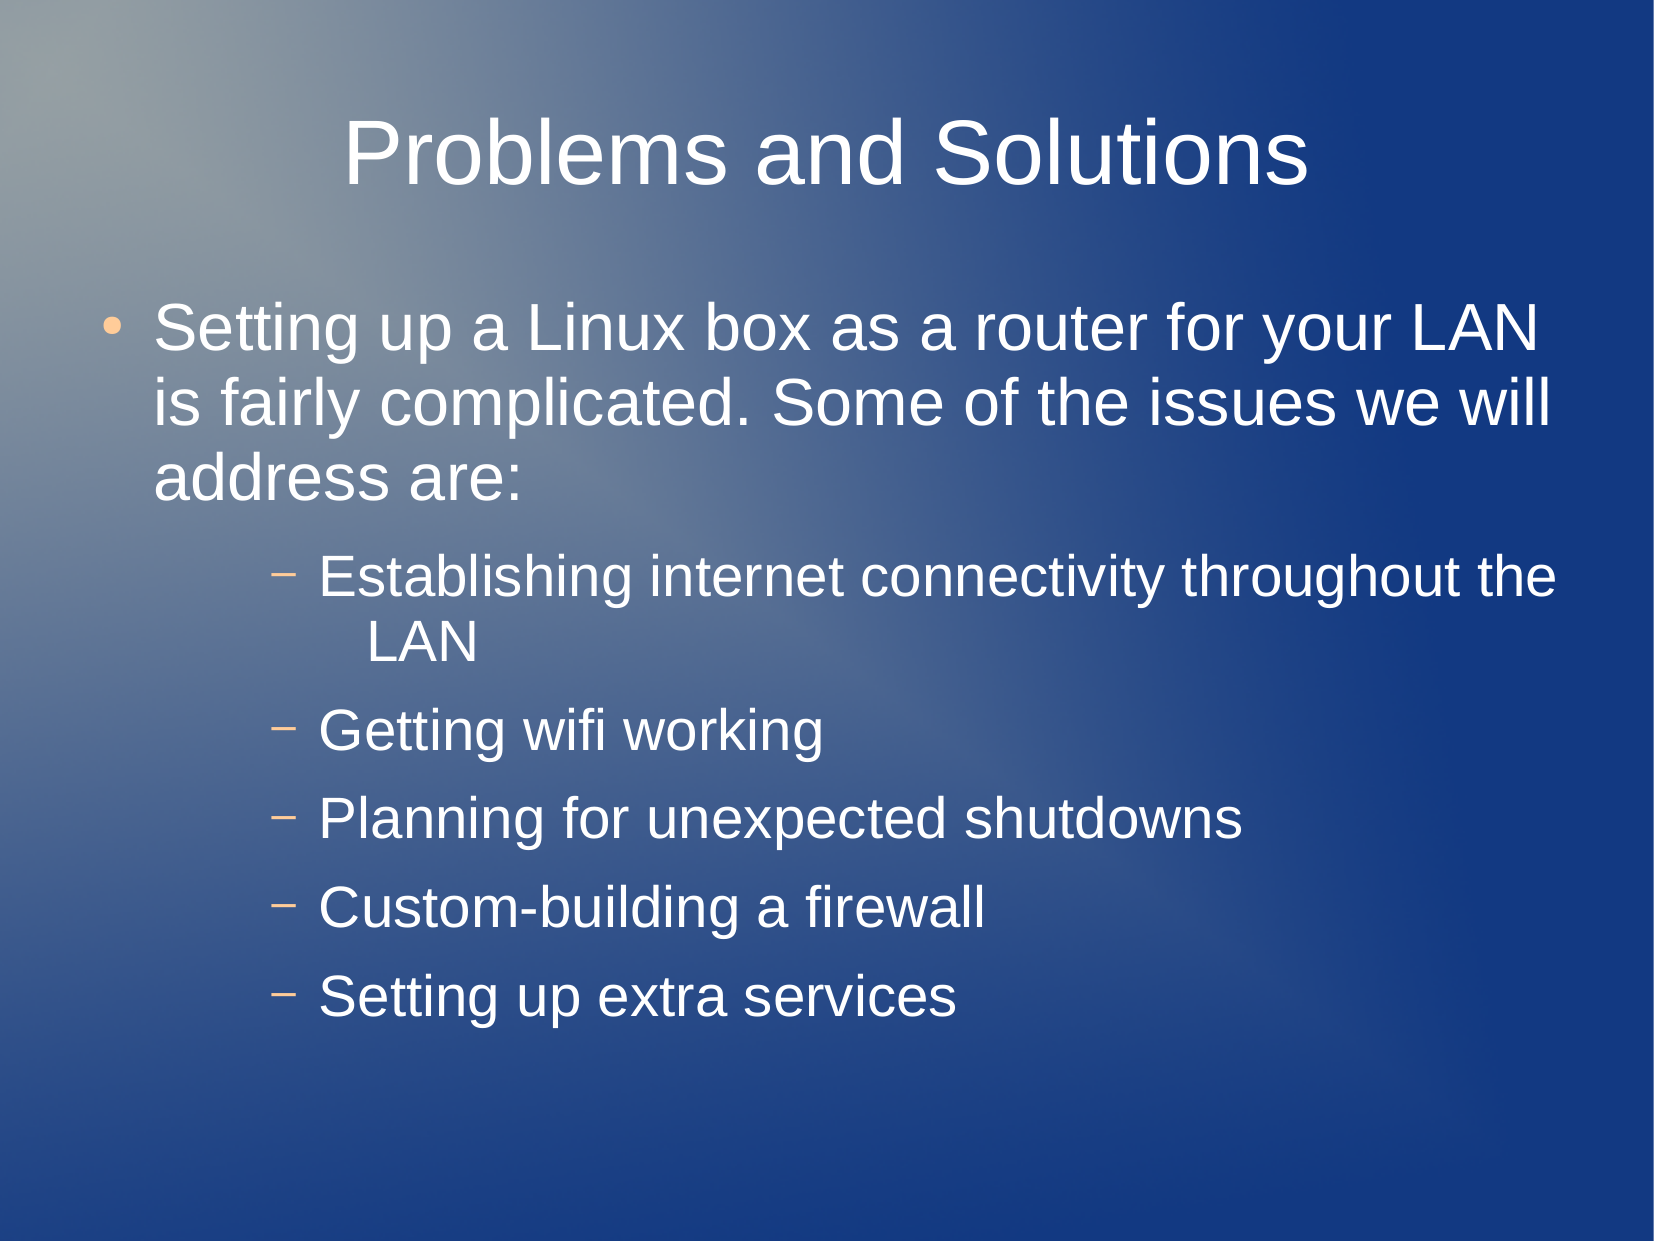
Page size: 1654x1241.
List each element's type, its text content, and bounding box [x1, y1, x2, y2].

title Problems and Solutions [82, 49, 1571, 257]
list Setting up a Linux box as a router for your LAN is fairly complicated. Some of the issues we will address are: Establishing internet connectivity throughout the LAN Getting wifi working Planning for unexpected shutdowns Custom-building a firewall Setting up extra services [82, 290, 1571, 1109]
picture [0, 0, 1654, 1241]
